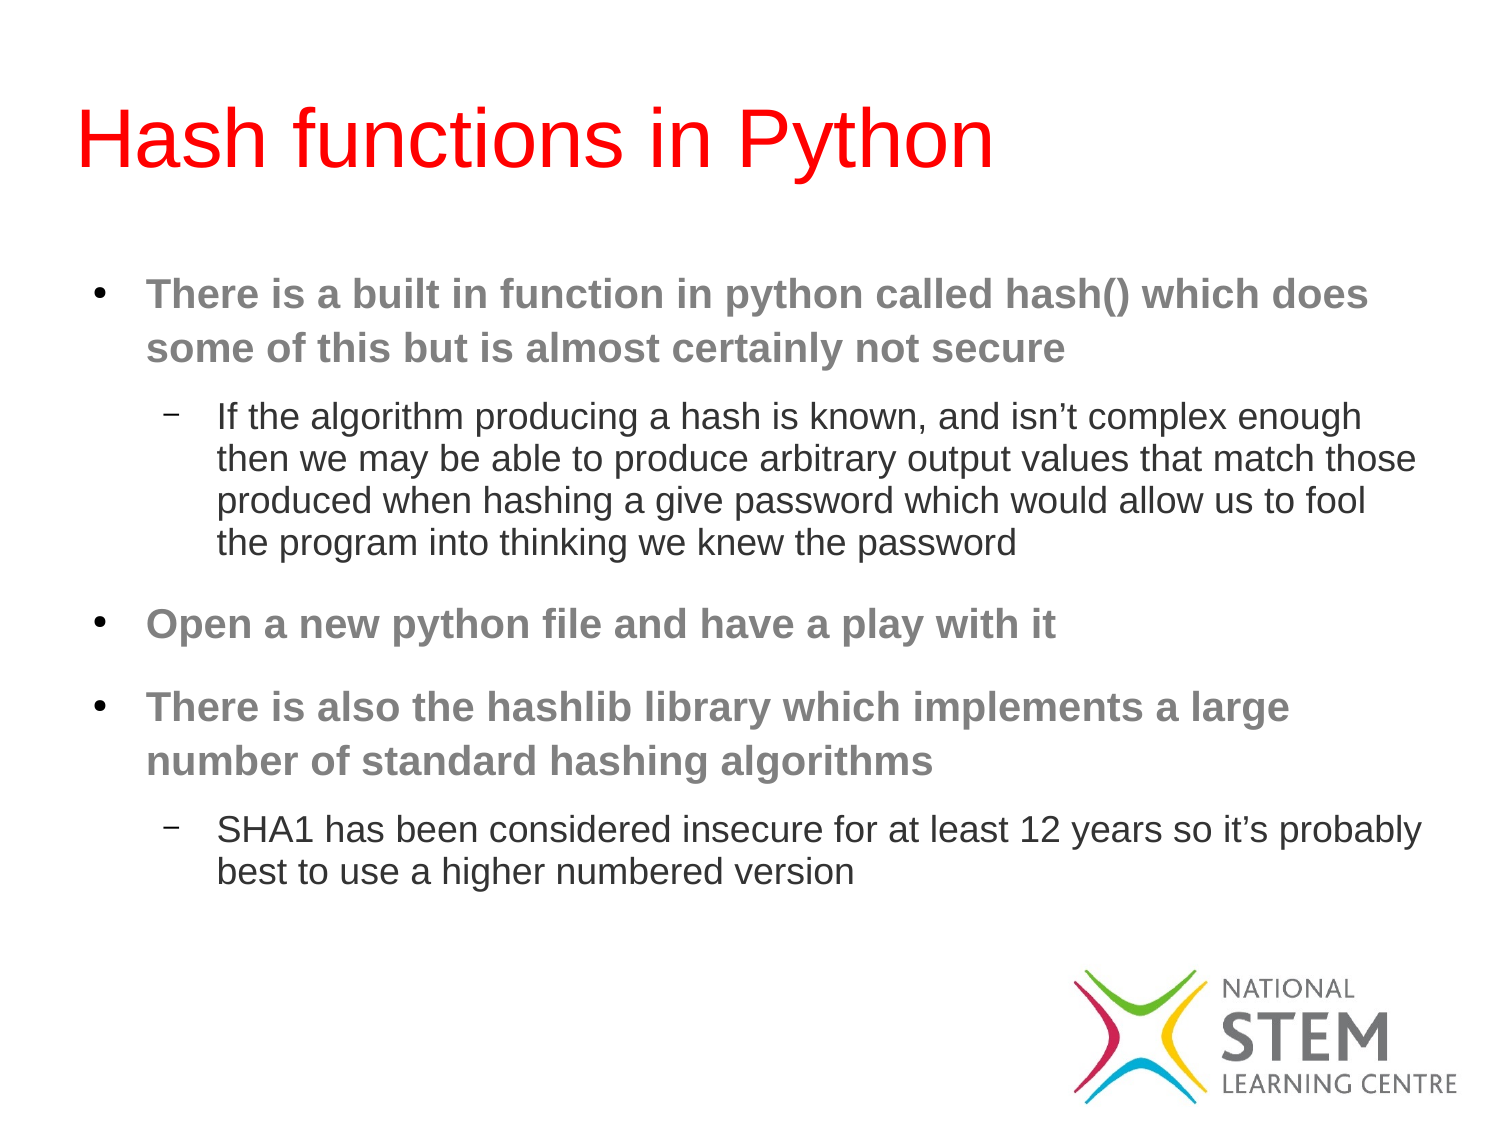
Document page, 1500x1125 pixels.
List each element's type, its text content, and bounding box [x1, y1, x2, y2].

picture [1057, 953, 1472, 1120]
list There is a built in function in python called hash() which does some of this but is almost certainly not secure If the algorithm producing a hash is known, and isn’t complex enough then we may be able to produce arbitrary output values that match those produced when hashing a give password which would allow us to fool the program into thinking we knew the password Open a new python file and have a play with it There is also the hashlib library which implements a large number of standard hashing algorithms SHA1 has been considered insecure for at least 12 years so it’s probably best to use a higher numbered version [75, 263, 1425, 1004]
title Hash functions in Python [75, 44, 1425, 233]
